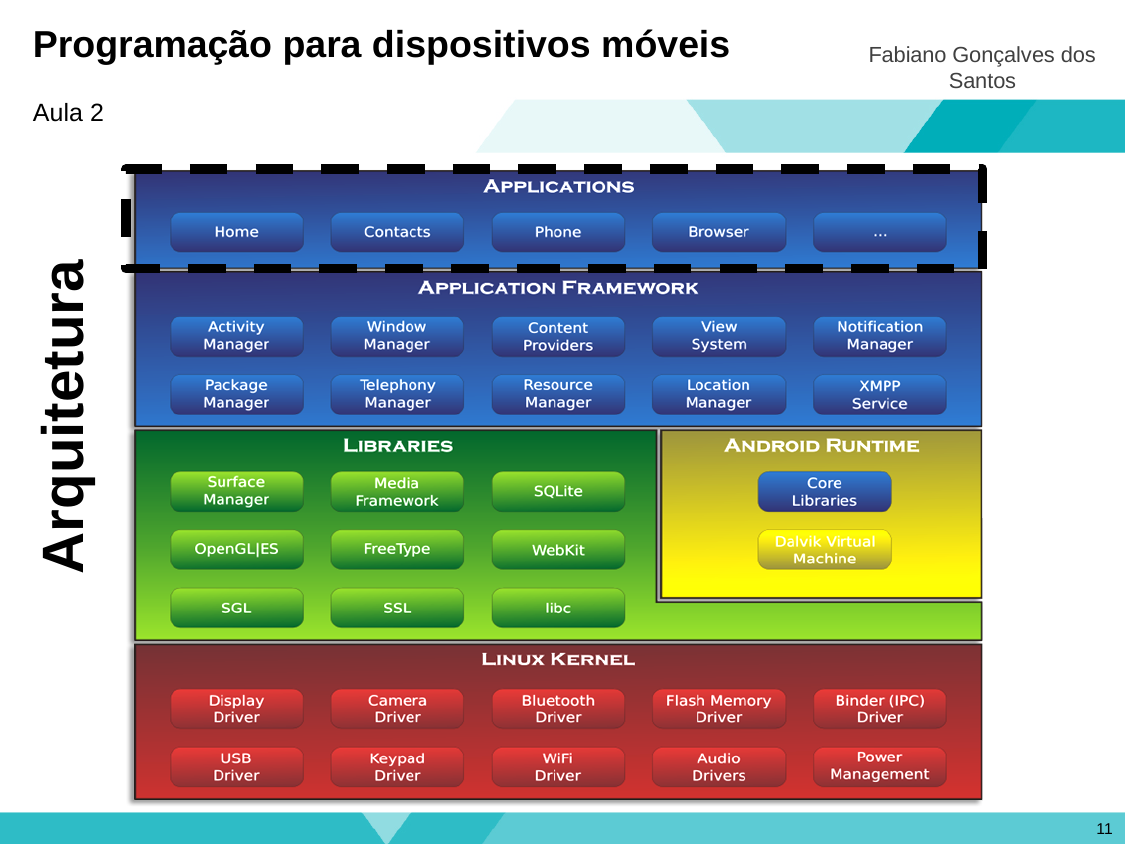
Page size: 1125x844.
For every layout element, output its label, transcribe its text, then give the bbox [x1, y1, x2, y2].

title Programação para dispositivos móveis [18, 18, 840, 88]
text_box Arquitetura [18, 244, 103, 589]
list Fabiano Gonçalves dos Santos [839, 33, 1125, 89]
picture [0, 0, 1125, 844]
list Aula 2 [18, 88, 389, 140]
slide_number <número> [1069, 812, 1125, 844]
